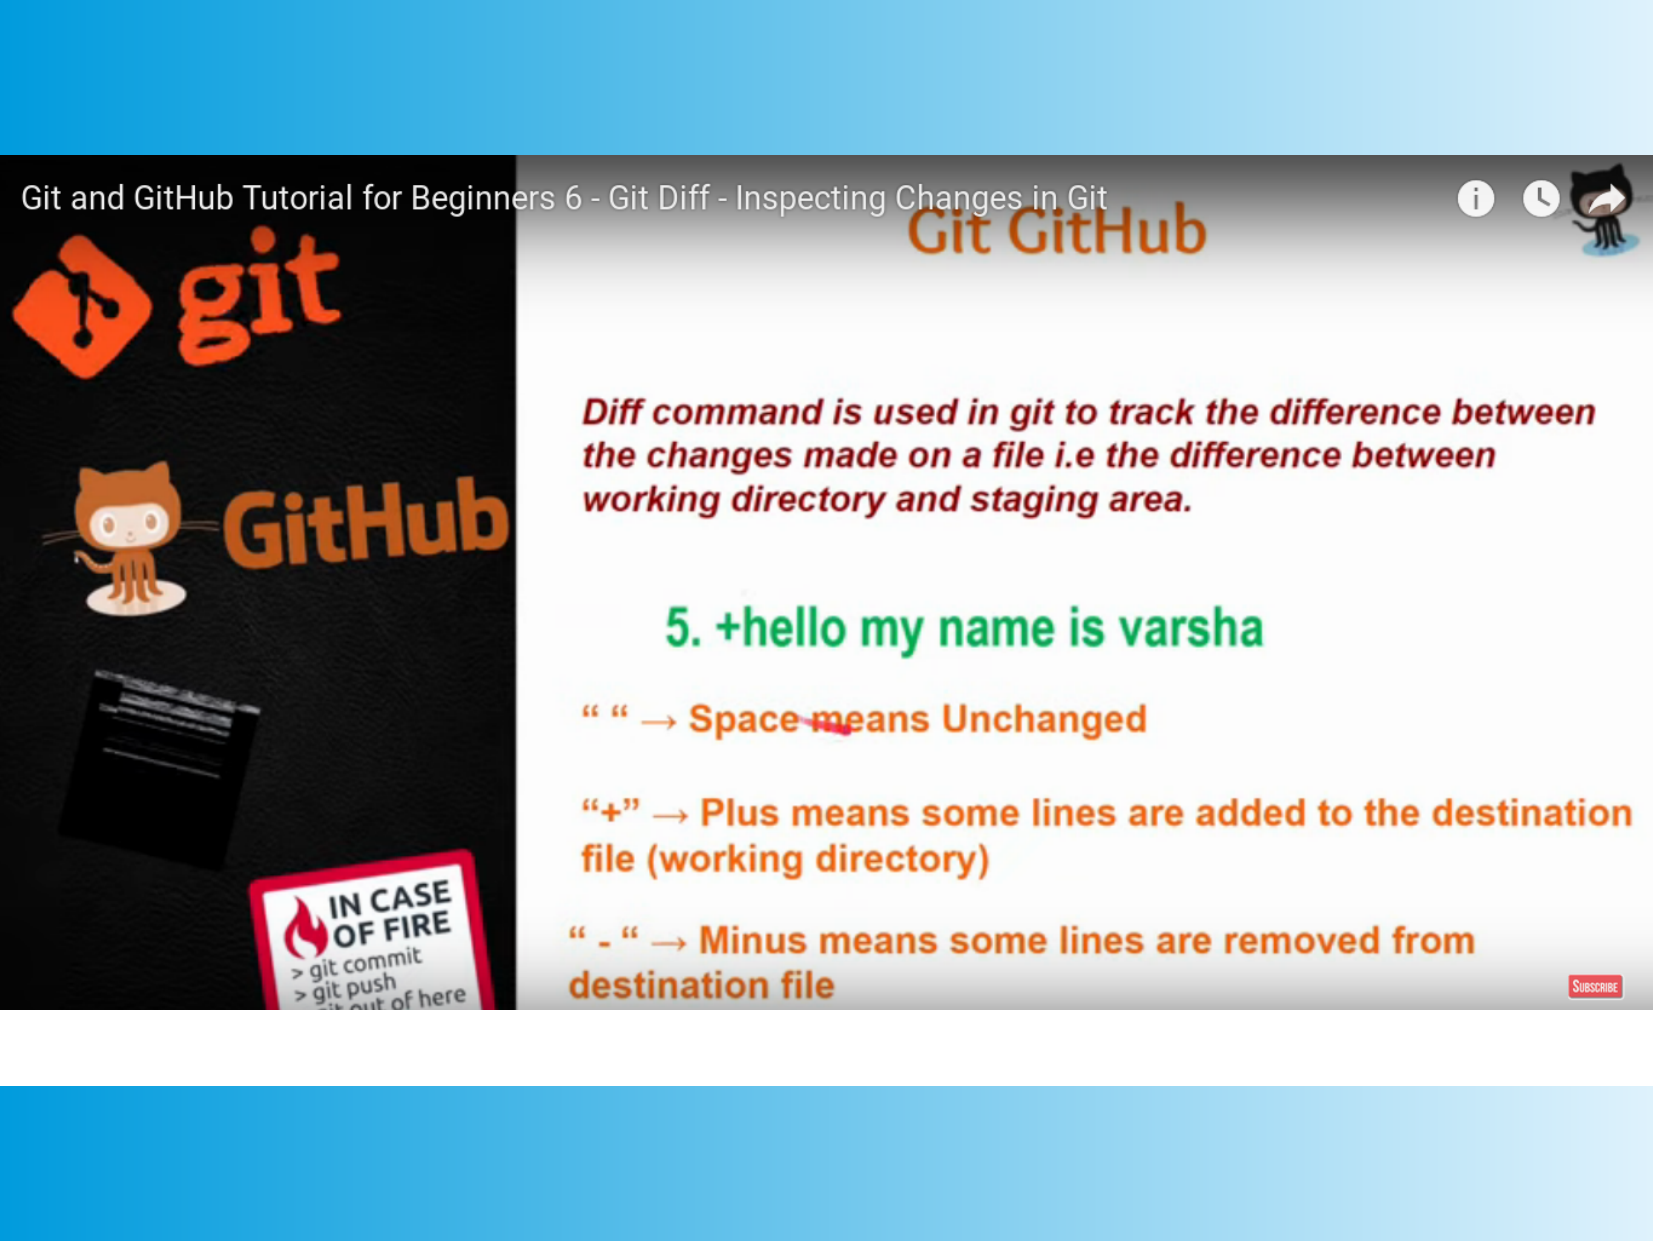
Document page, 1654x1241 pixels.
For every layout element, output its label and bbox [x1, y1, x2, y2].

picture [0, 155, 1653, 1010]
